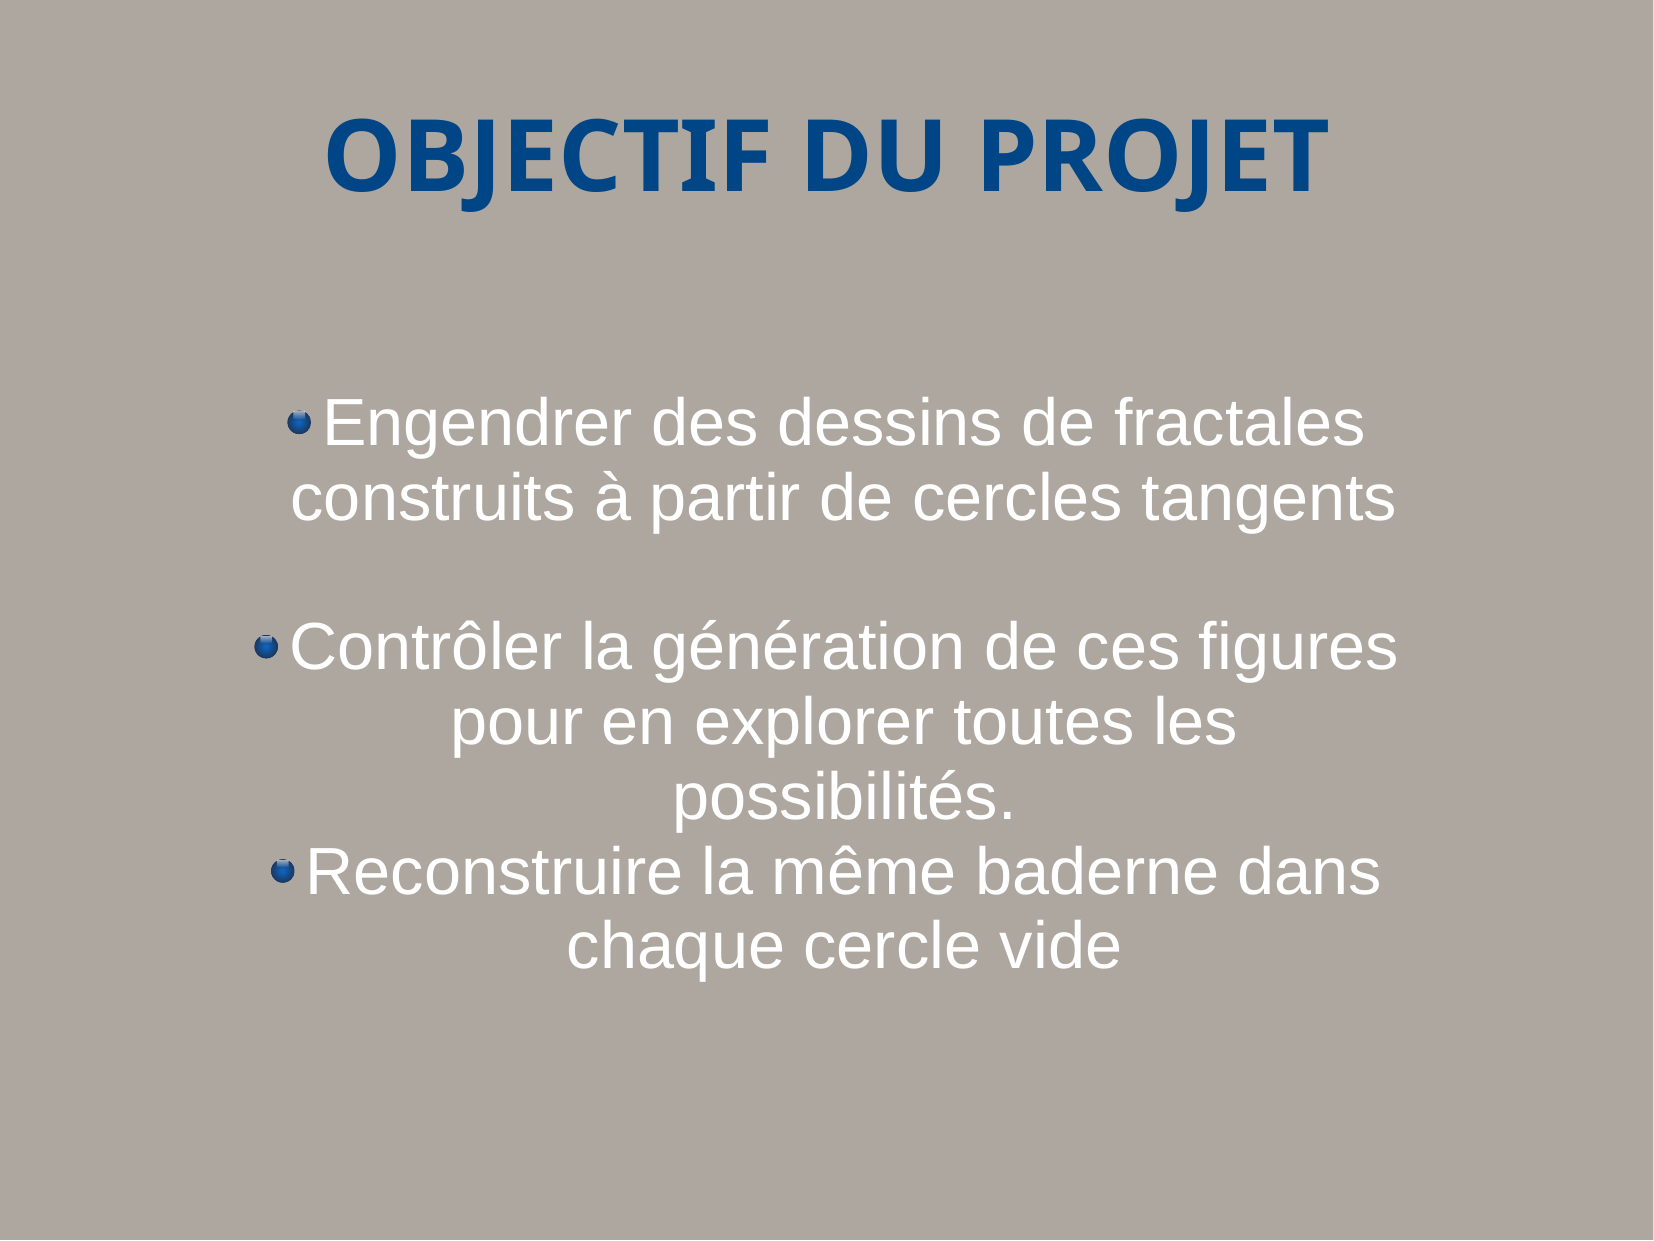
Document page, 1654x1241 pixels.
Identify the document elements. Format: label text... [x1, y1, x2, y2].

title OBJECTIF DU PROJET [82, 49, 1571, 257]
subtitle Engendrer des dessins de fractales construits à partir de cercles tangents Contrôler la génération de ces figures pour en explorer toutes les possibilités. Reconstruire la même baderne dans chaque cercle vide [248, 257, 1406, 1111]
